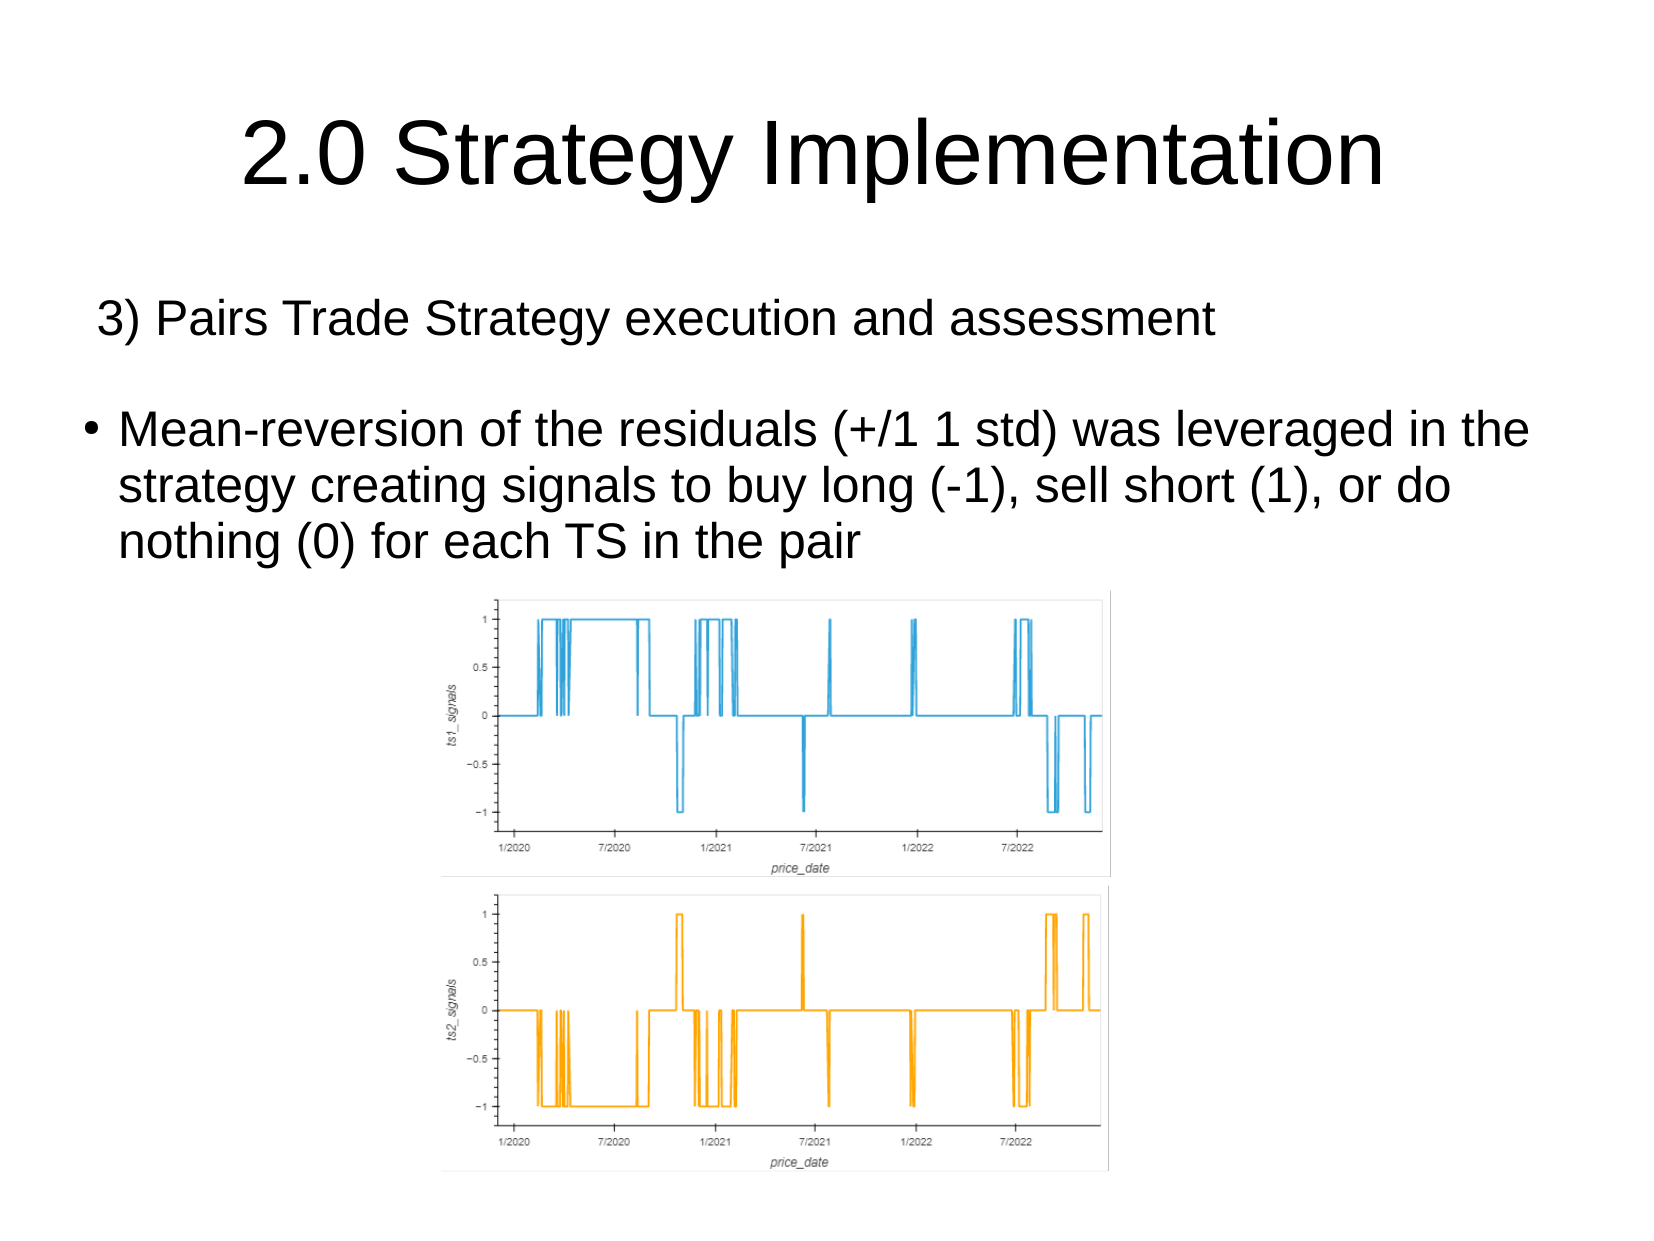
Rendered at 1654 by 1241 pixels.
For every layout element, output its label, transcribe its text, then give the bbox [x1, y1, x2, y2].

title 2.0 Strategy Implementation [82, 49, 1571, 257]
subtitle 3) Pairs Trade Strategy execution and assessment Mean-reversion of the residuals (+/1 1 std) was leveraged in the strategy creating signals to buy long (-1), sell short (1), or do nothing (0) for each TS in the pair [82, 290, 1571, 1109]
picture [441, 590, 1186, 1204]
